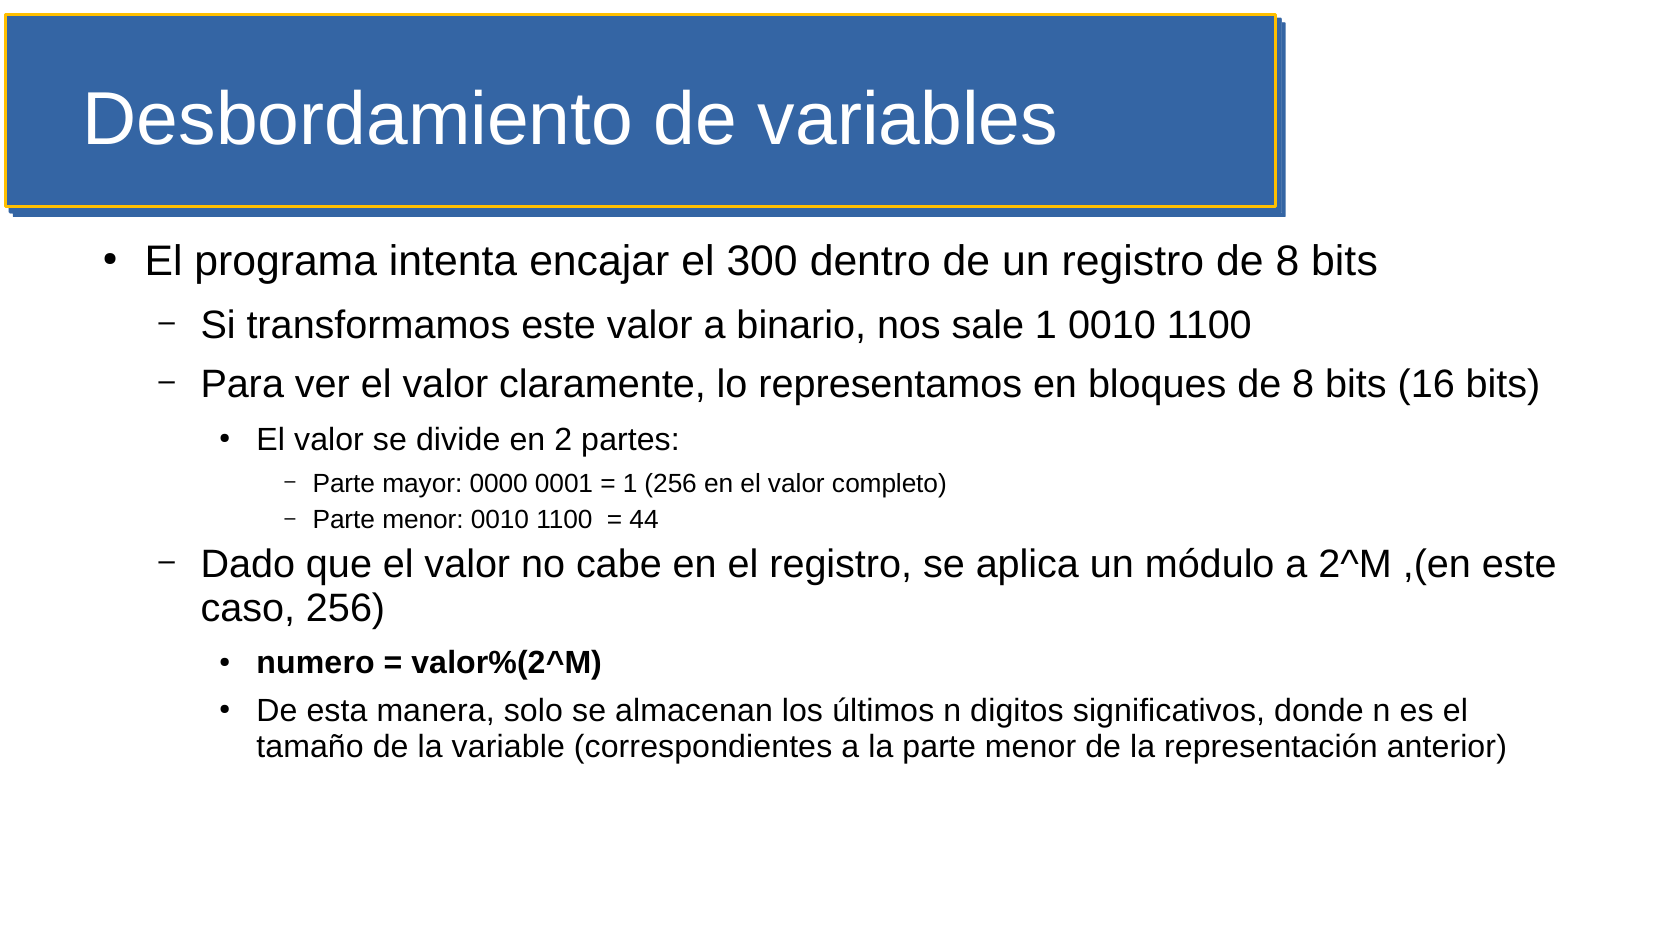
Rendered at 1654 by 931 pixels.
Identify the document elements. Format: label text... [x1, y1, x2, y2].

list El programa intenta encajar el 300 dentro de un registro de 8 bits Si transformamos este valor a binario, nos sale 1 0010 1100 Para ver el valor claramente, lo representamos en bloques de 8 bits (16 bits) El valor se divide en 2 partes: Parte mayor: 0000 0001 = 1 (256 en el valor completo) Parte menor: 0010 1100 = 44 Dado que el valor no cabe en el registro, se aplica un módulo a 2^M ,(en este caso, 256) numero = valor%(2^M) De esta manera, solo se almacenan los últimos n digitos significativos, donde n es el tamaño de la variable (correspondientes a la parte menor de la representación anterior) [88, 236, 1565, 798]
title Desbordamiento de variables [82, 44, 1235, 192]
